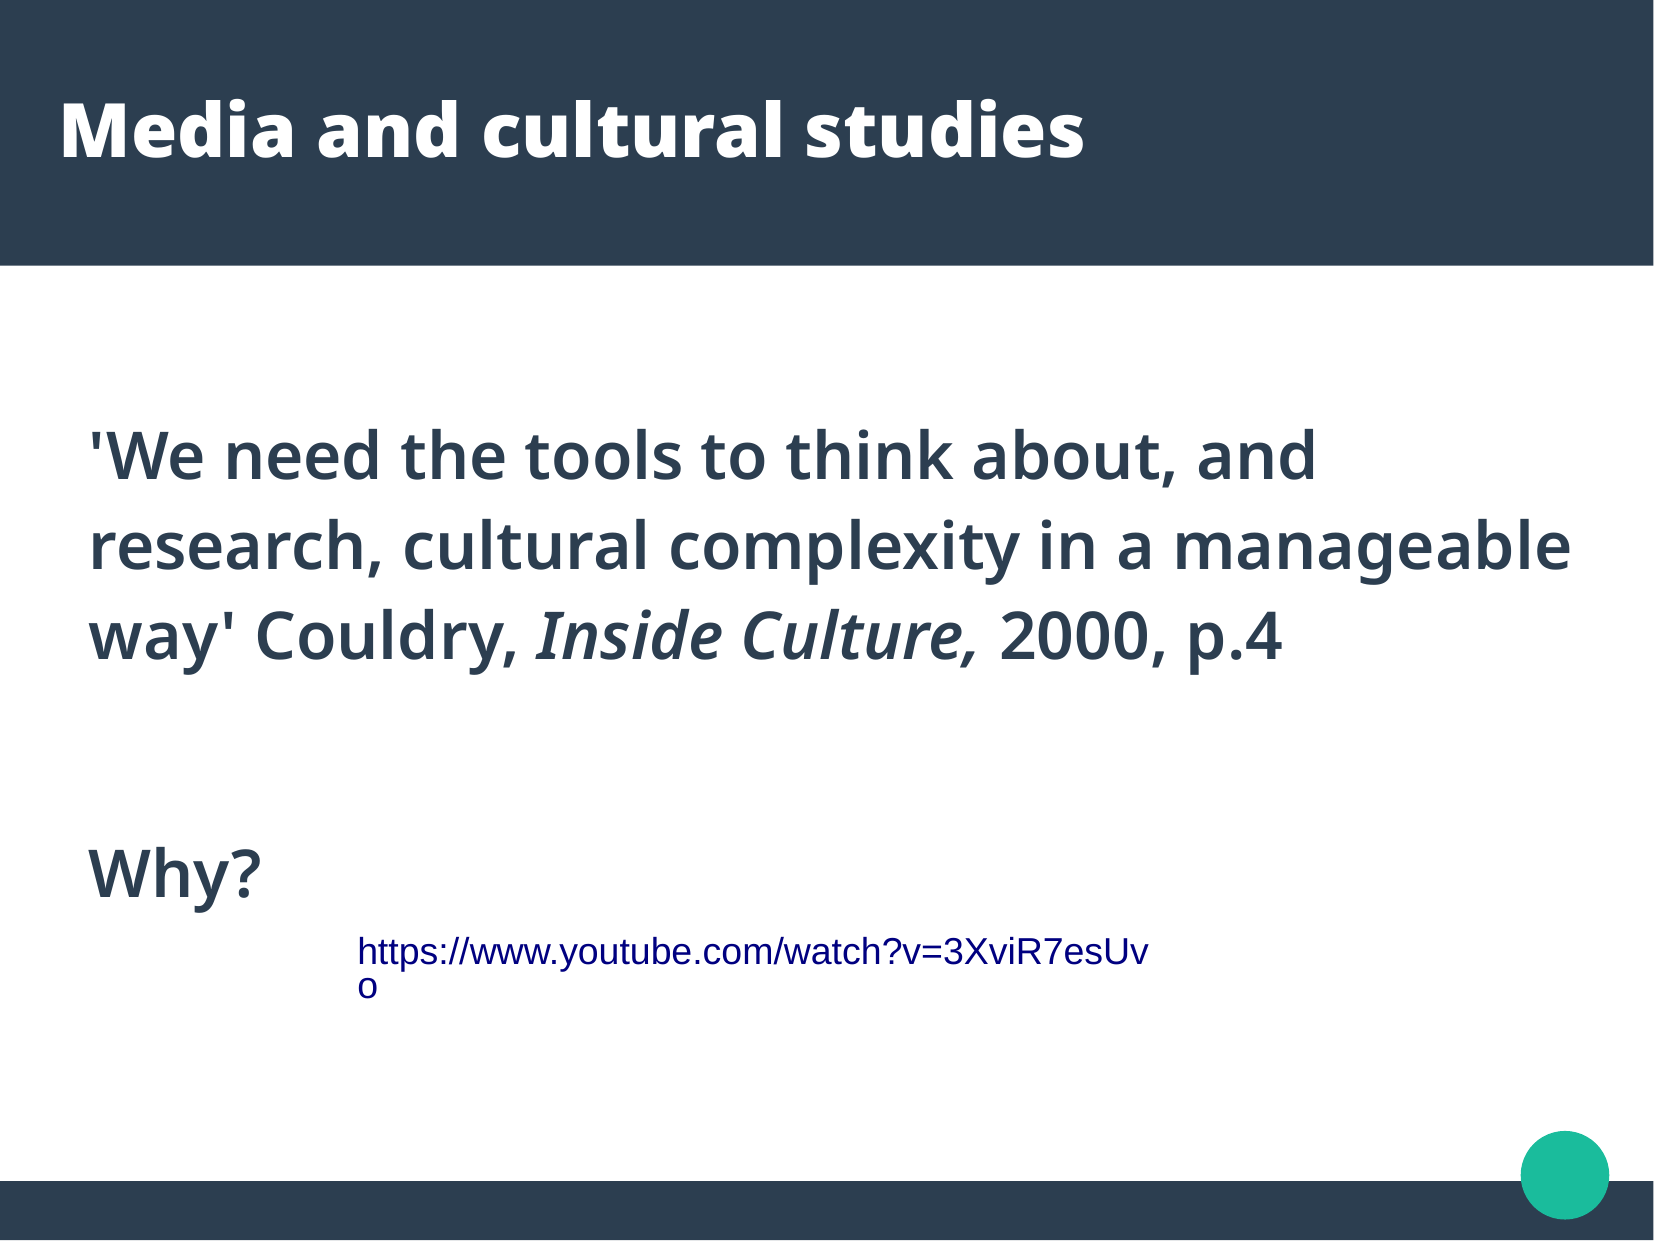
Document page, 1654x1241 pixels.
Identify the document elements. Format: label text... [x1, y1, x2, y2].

title Media and cultural studies [59, 49, 1595, 207]
list 'We need the tools to think about, and research, cultural complexity in a manageable way' Couldry, Inside Culture, 2000, p.4 Why? [88, 290, 1577, 1010]
text_box https://www.youtube.com/watch?v=3XviR7esUvo [342, 923, 1185, 981]
